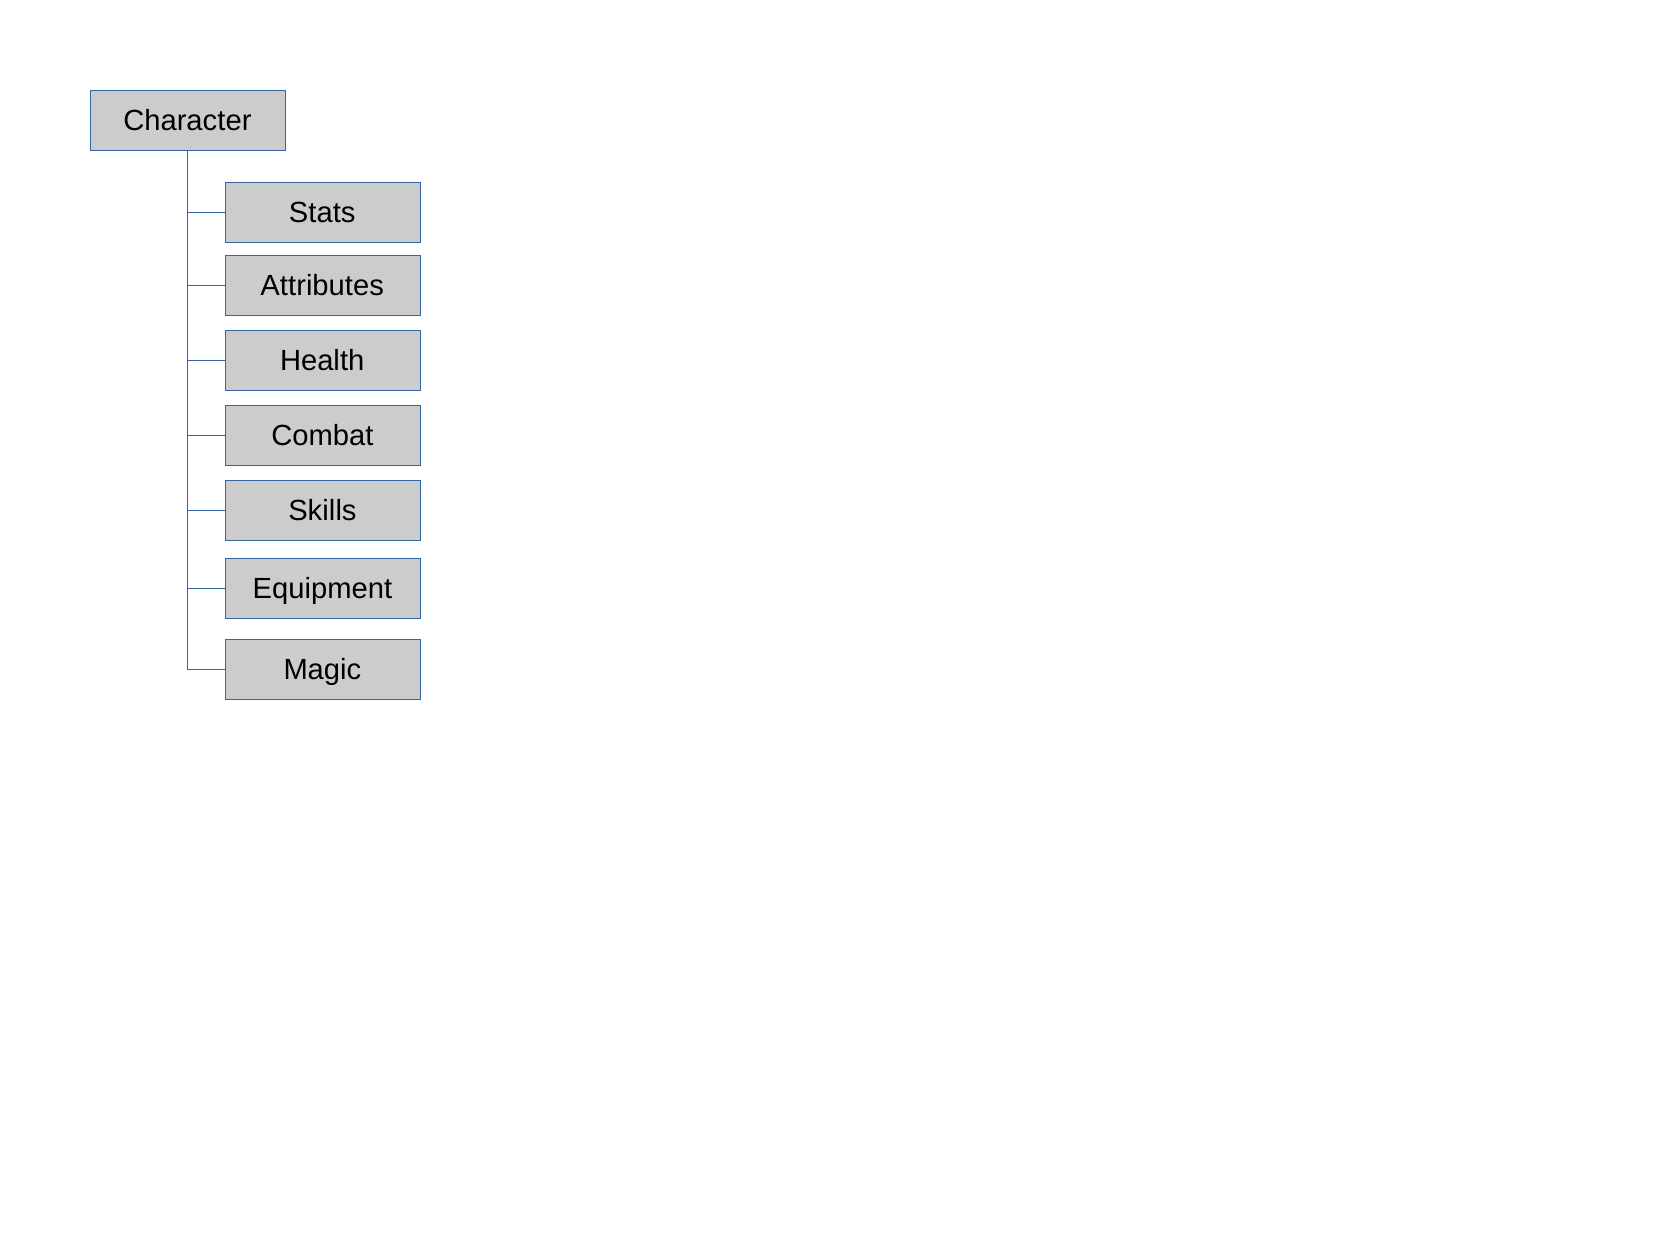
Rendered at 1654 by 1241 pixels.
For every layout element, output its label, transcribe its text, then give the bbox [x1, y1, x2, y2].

text_box Health [225, 330, 421, 391]
text_box Skills [225, 480, 421, 541]
text_box Stats [225, 182, 421, 243]
text_box Combat [225, 405, 421, 466]
text_box Equipment [225, 558, 421, 619]
text_box Magic [225, 639, 421, 700]
text_box Attributes [225, 255, 421, 316]
text_box Character [90, 90, 286, 151]
